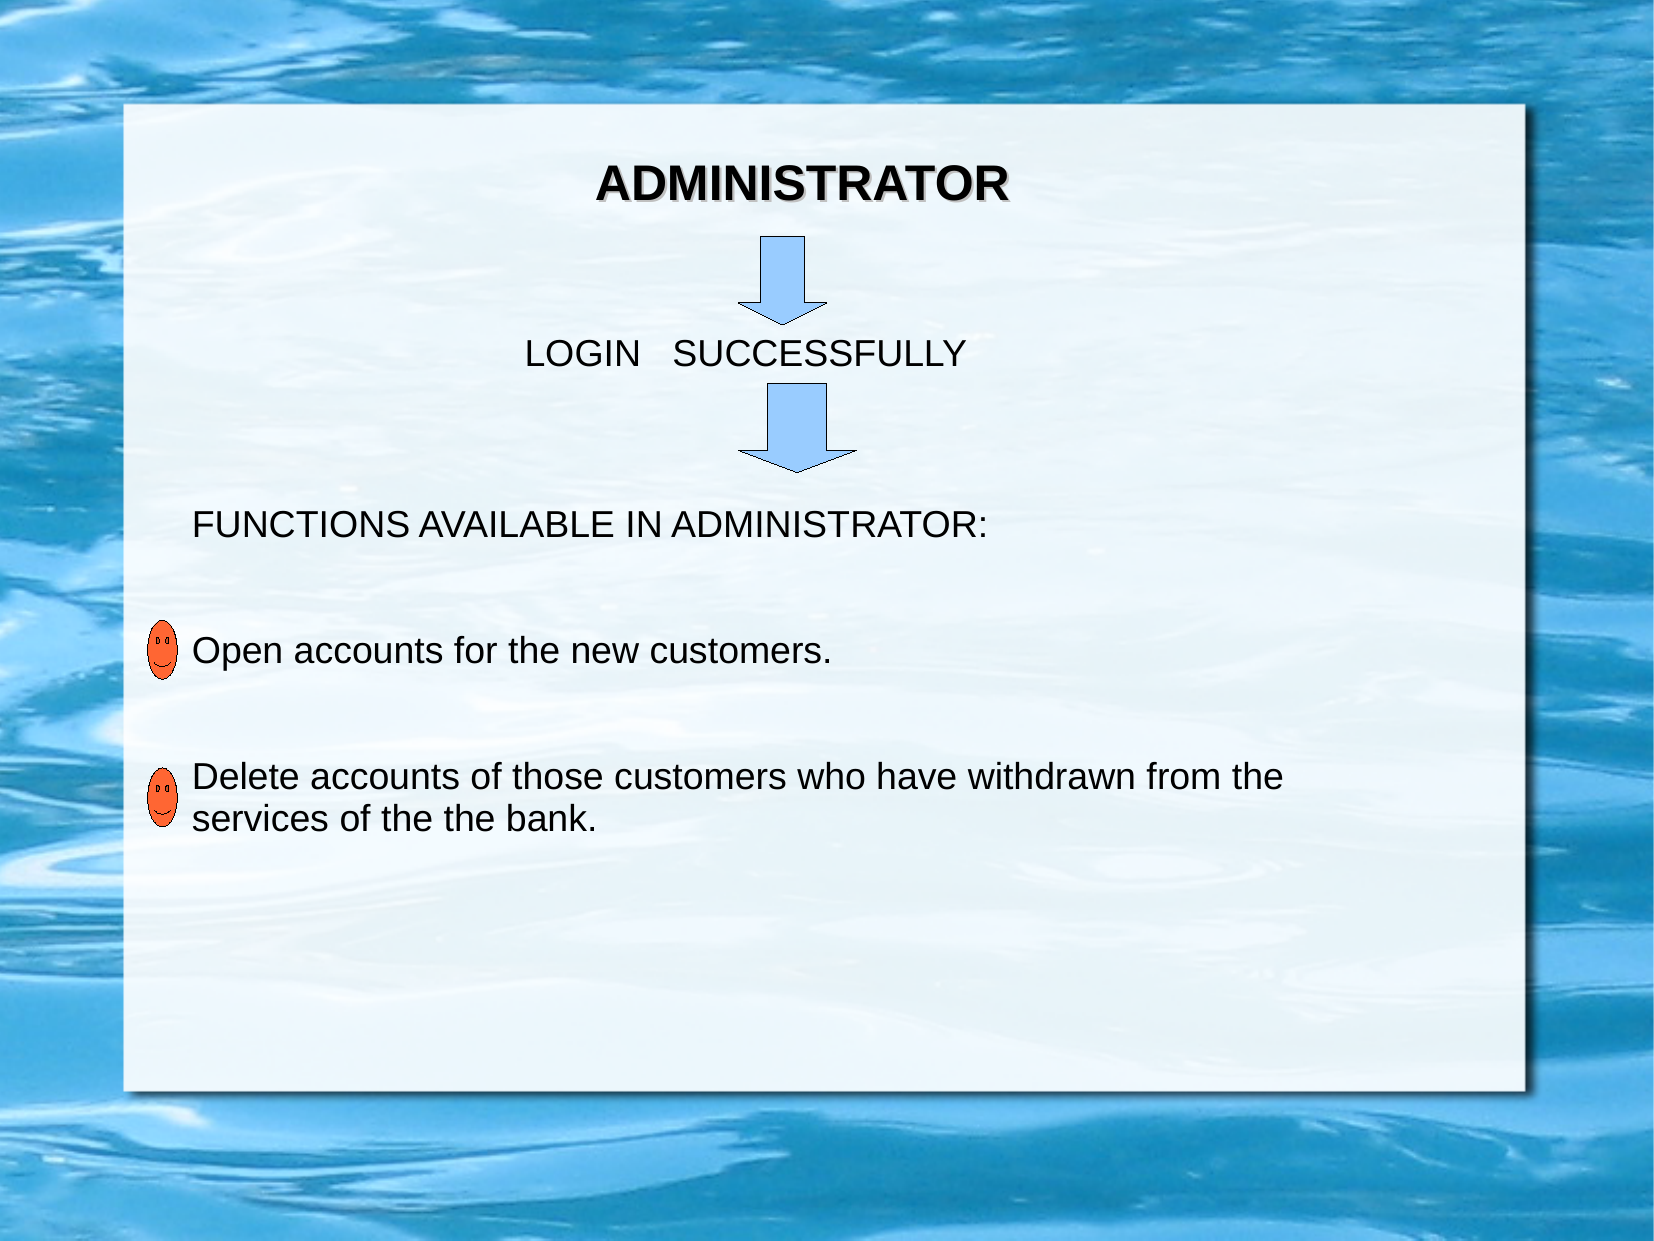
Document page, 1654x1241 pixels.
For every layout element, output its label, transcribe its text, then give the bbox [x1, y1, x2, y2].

text_box LOGIN SUCCESSFULLY [383, 324, 1329, 382]
text_box [738, 383, 857, 473]
text_box [738, 236, 827, 324]
text_box ADMINISTRATOR [324, 147, 1300, 219]
text_box [147, 620, 178, 680]
picture [0, 0, 1654, 1241]
text_box [147, 767, 178, 827]
text_box FUNCTIONS AVAILABLE IN ADMINISTRATOR: Open accounts for the new customers. Delete accounts of those customers who have withdrawn from the services of the the bank. [177, 496, 1477, 848]
